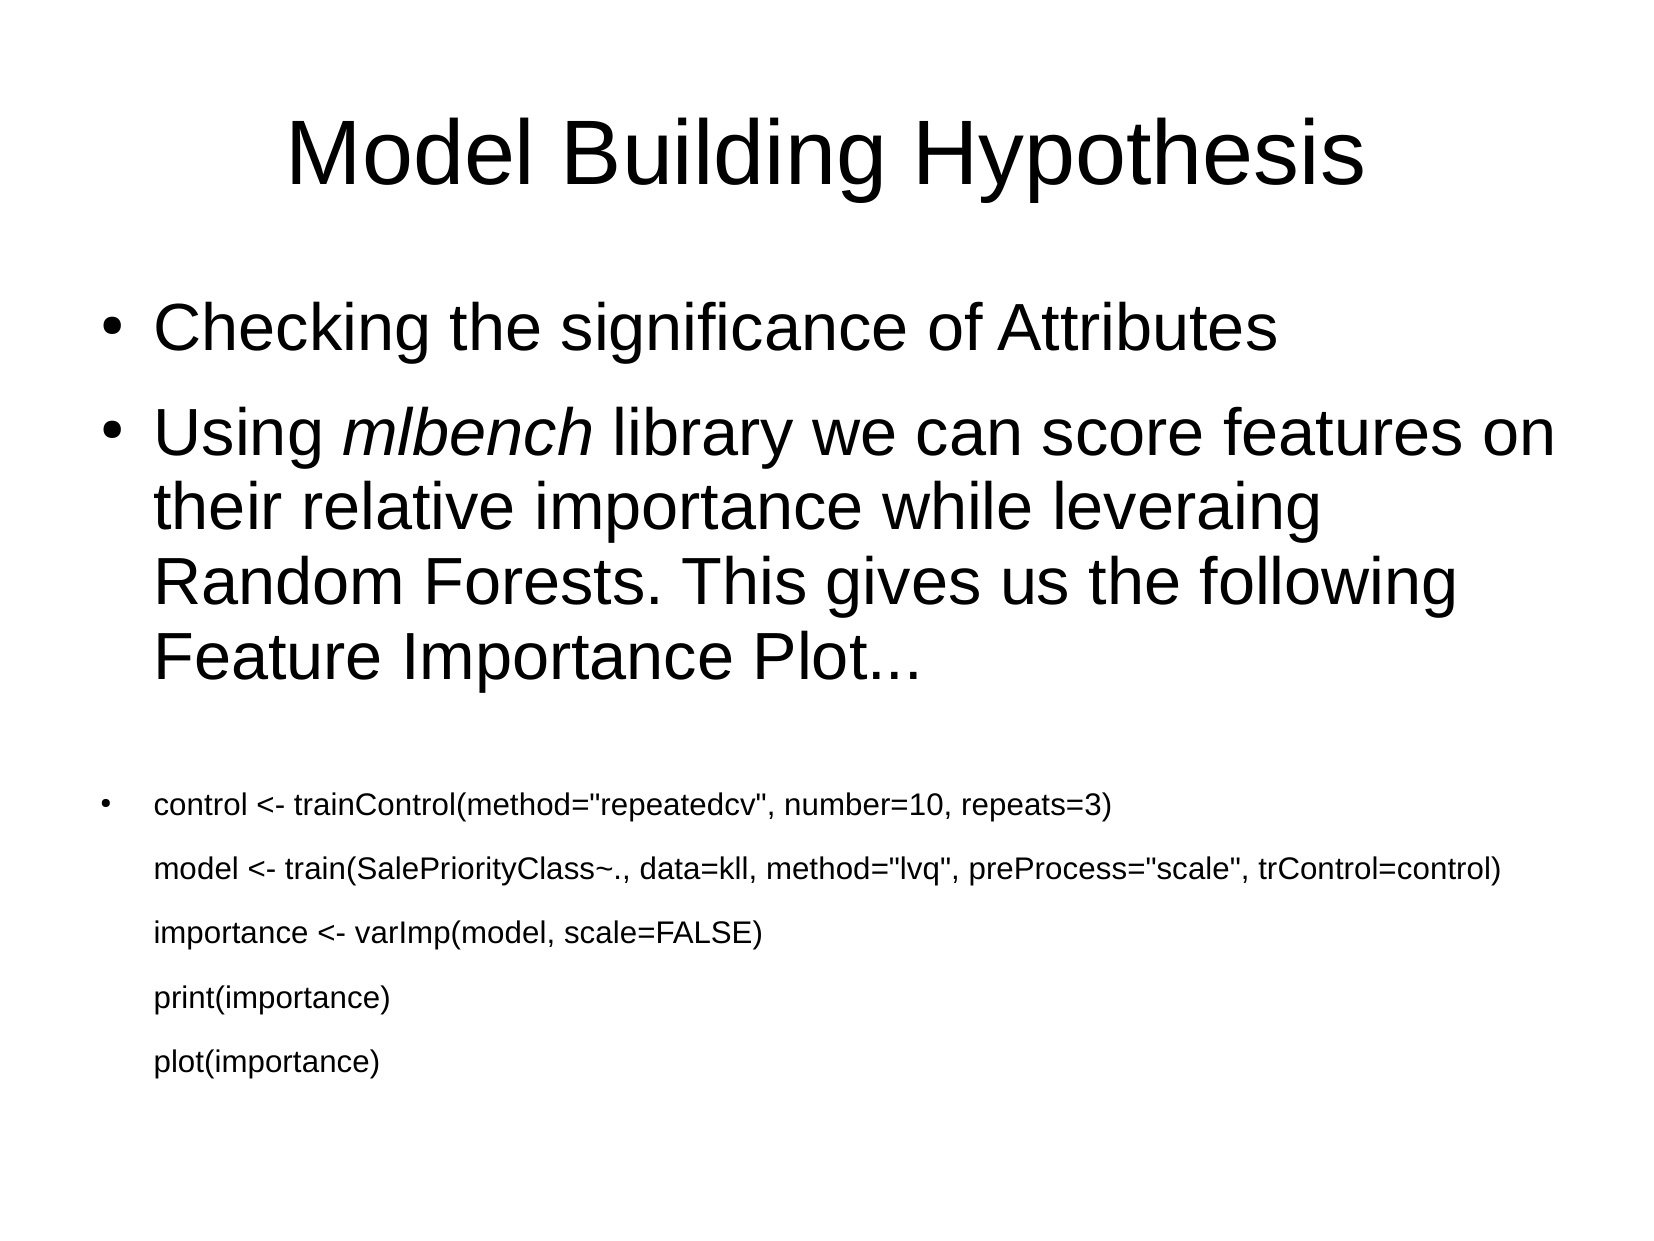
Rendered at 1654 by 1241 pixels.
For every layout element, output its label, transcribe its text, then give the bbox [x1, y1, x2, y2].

list Checking the significance of Attributes Using mlbench library we can score features on their relative importance while leveraing Random Forests. This gives us the following Feature Importance Plot... control <- trainControl(method="repeatedcv", number=10, repeats=3) model <- train(SalePriorityClass~., data=kll, method="lvq", preProcess="scale", trControl=control) importance <- varImp(model, scale=FALSE) print(importance) plot(importance) [82, 290, 1571, 1184]
title Model Building Hypothesis [82, 49, 1571, 257]
